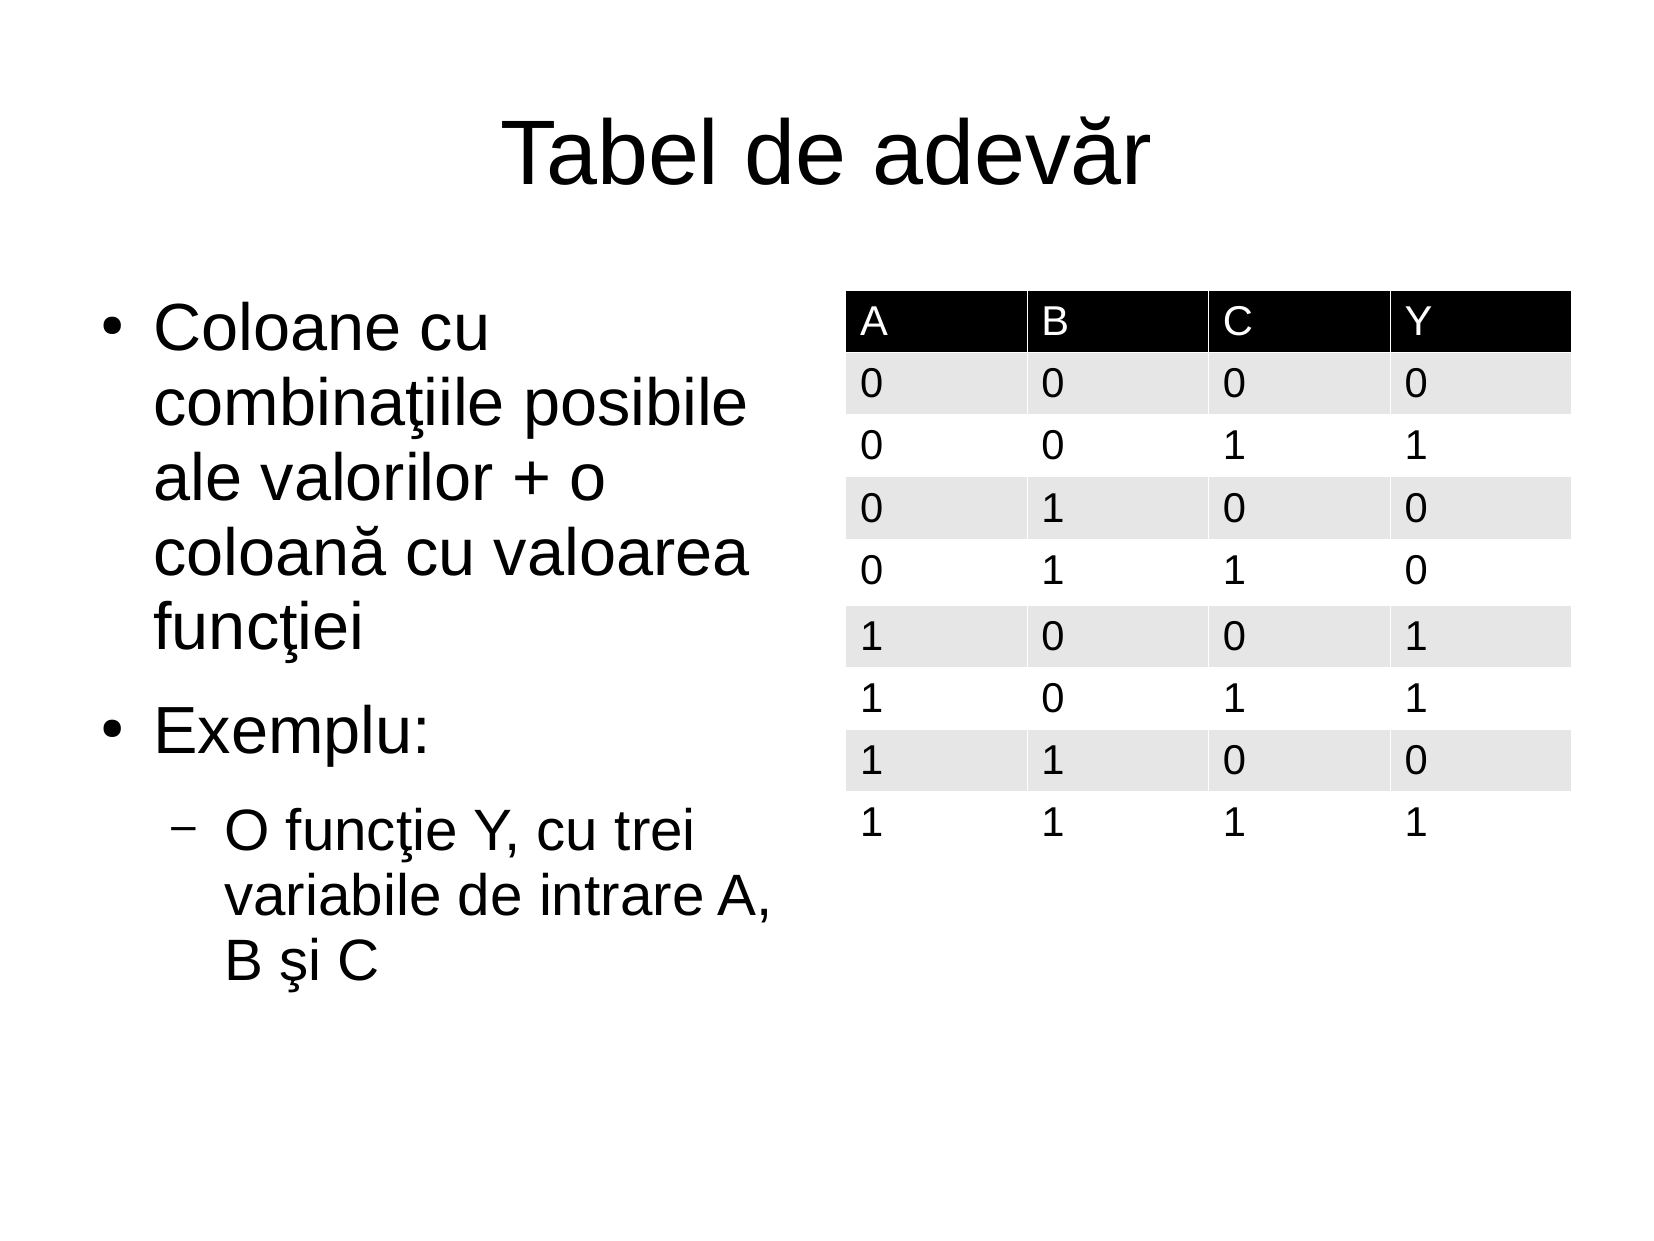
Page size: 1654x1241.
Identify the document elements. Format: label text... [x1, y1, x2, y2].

table_cell 0 [1028, 668, 1208, 729]
table_cell 1 [846, 668, 1027, 729]
table_cell 0 [846, 477, 1027, 539]
table_cell 1 [846, 606, 1027, 667]
table_header C [1209, 291, 1390, 352]
table_cell 0 [1391, 540, 1571, 605]
table_cell 1 [846, 792, 1027, 854]
table_header B [1028, 291, 1208, 352]
table_cell 1 [1028, 477, 1208, 539]
table_header Y [1391, 291, 1571, 352]
table_cell 1 [1028, 540, 1208, 605]
table_cell 0 [1209, 477, 1390, 539]
table_cell 0 [1391, 730, 1571, 791]
table_cell 0 [1209, 730, 1390, 791]
table_cell 0 [1028, 353, 1208, 414]
table_cell 0 [1028, 415, 1208, 476]
table_cell 0 [846, 353, 1027, 414]
table_cell 0 [1391, 353, 1571, 414]
table_cell 1 [1028, 730, 1208, 791]
table_cell 0 [1028, 606, 1208, 667]
table_cell 1 [1028, 792, 1208, 854]
table_cell 1 [846, 730, 1027, 791]
table_cell 1 [1391, 606, 1571, 667]
table_cell 1 [1209, 415, 1390, 476]
table_cell 0 [1209, 353, 1390, 414]
table_cell 1 [1209, 792, 1390, 854]
table_cell 1 [1391, 668, 1571, 729]
table_cell 0 [1391, 477, 1571, 539]
table_cell 1 [1391, 415, 1571, 476]
table_cell 1 [1209, 668, 1390, 729]
list Coloane cu combinaţiile posibile ale valorilor + o coloană cu valoarea funcţiei Exemplu: O funcţie Y, cu trei variabile de intrare A, B şi C [82, 290, 809, 1109]
table_cell 0 [846, 415, 1027, 476]
table_cell 1 [1391, 792, 1571, 854]
table_cell 0 [1209, 606, 1390, 667]
title Tabel de adevăr [82, 49, 1571, 257]
table_header A [846, 291, 1027, 352]
table_cell 0 [846, 540, 1027, 605]
table_cell 1 [1209, 540, 1390, 605]
